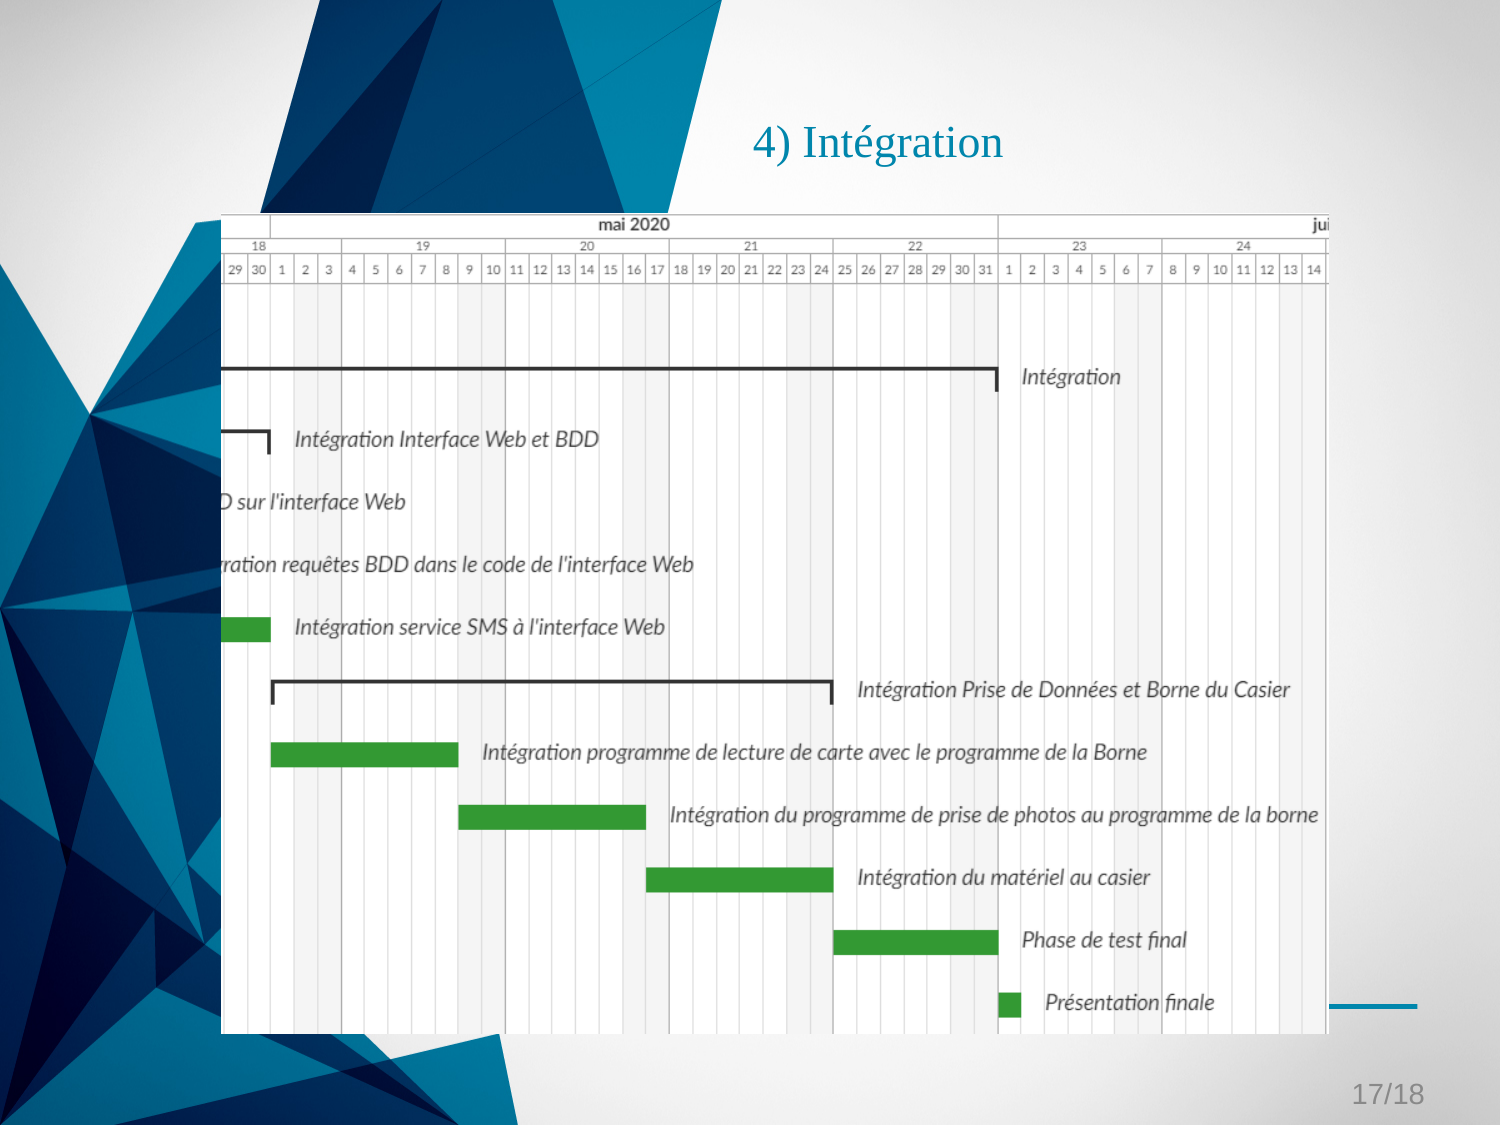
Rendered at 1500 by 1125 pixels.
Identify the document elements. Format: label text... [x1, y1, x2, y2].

picture [0, 0, 1500, 1125]
title 4) Intégration [287, 48, 1004, 213]
